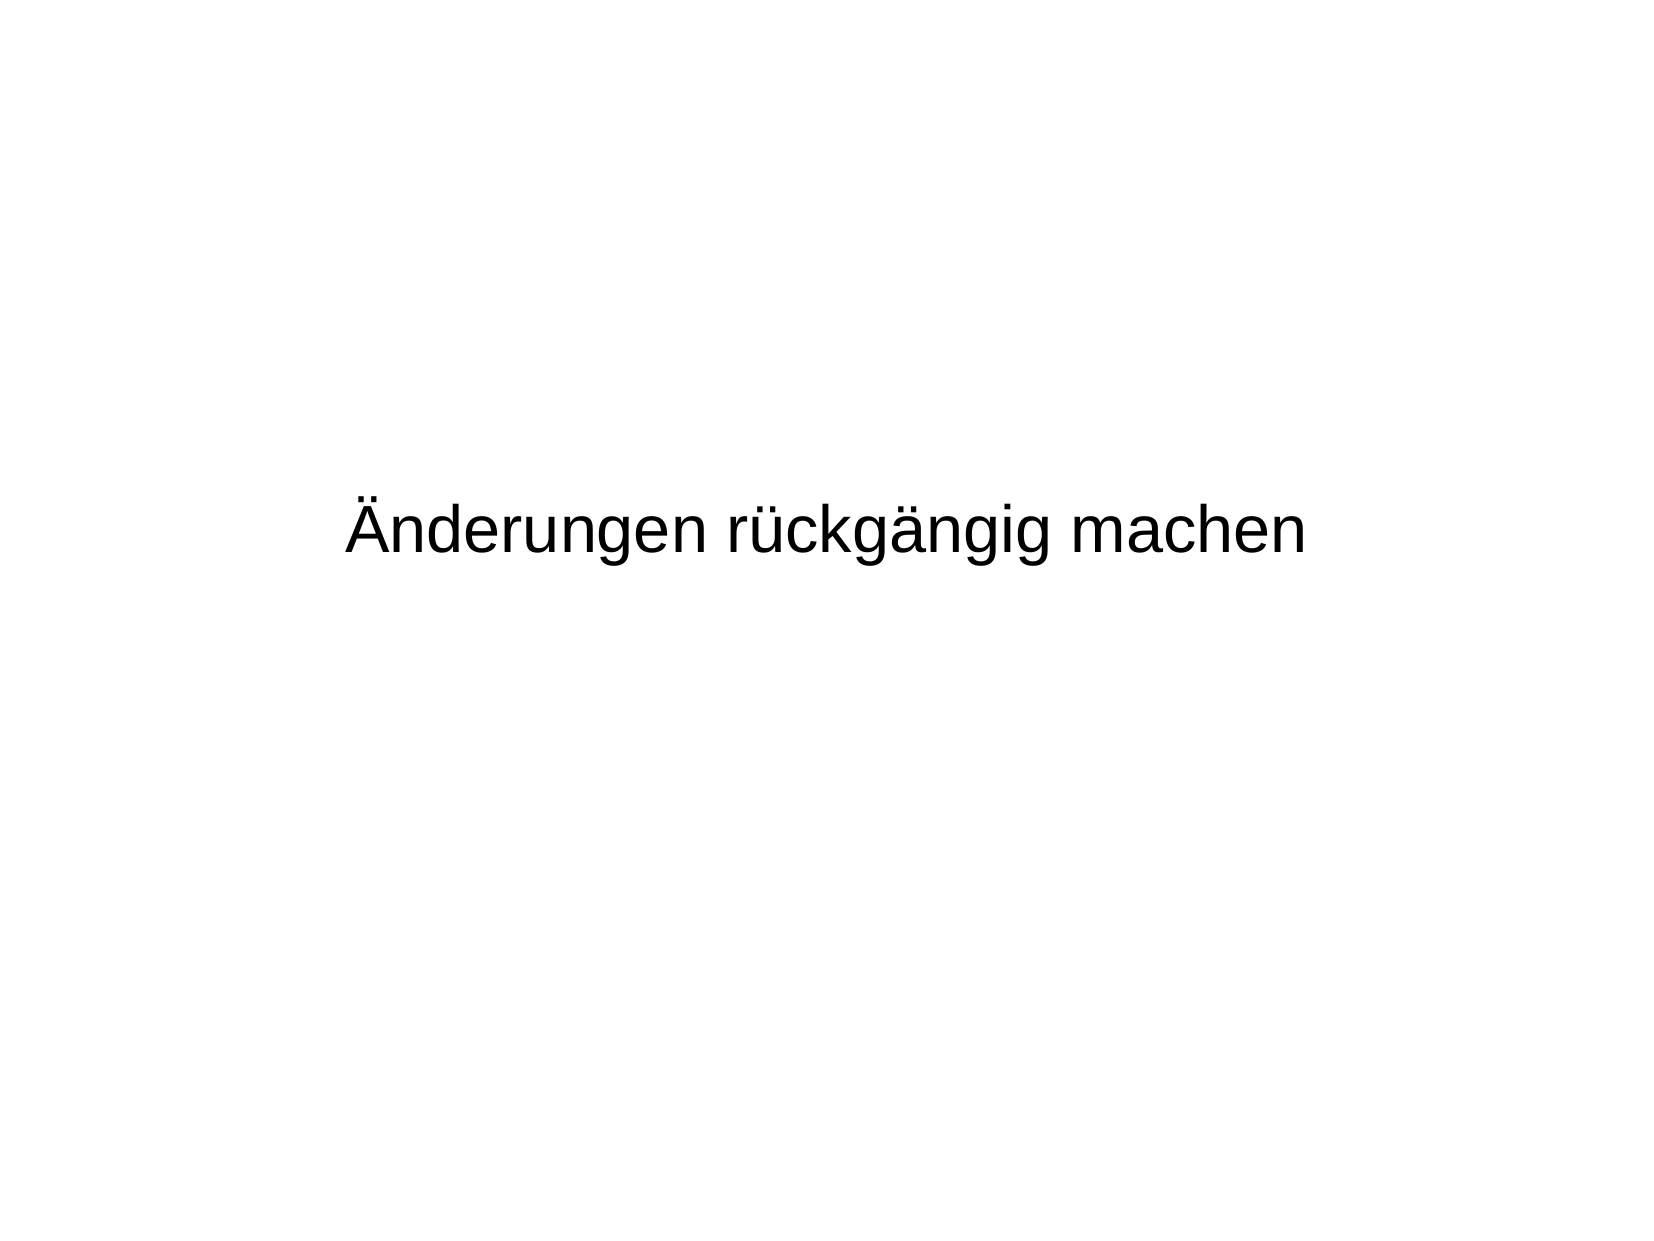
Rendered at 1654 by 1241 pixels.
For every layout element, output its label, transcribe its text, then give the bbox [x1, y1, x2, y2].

subtitle Änderungen rückgängig machen [82, 49, 1571, 1010]
